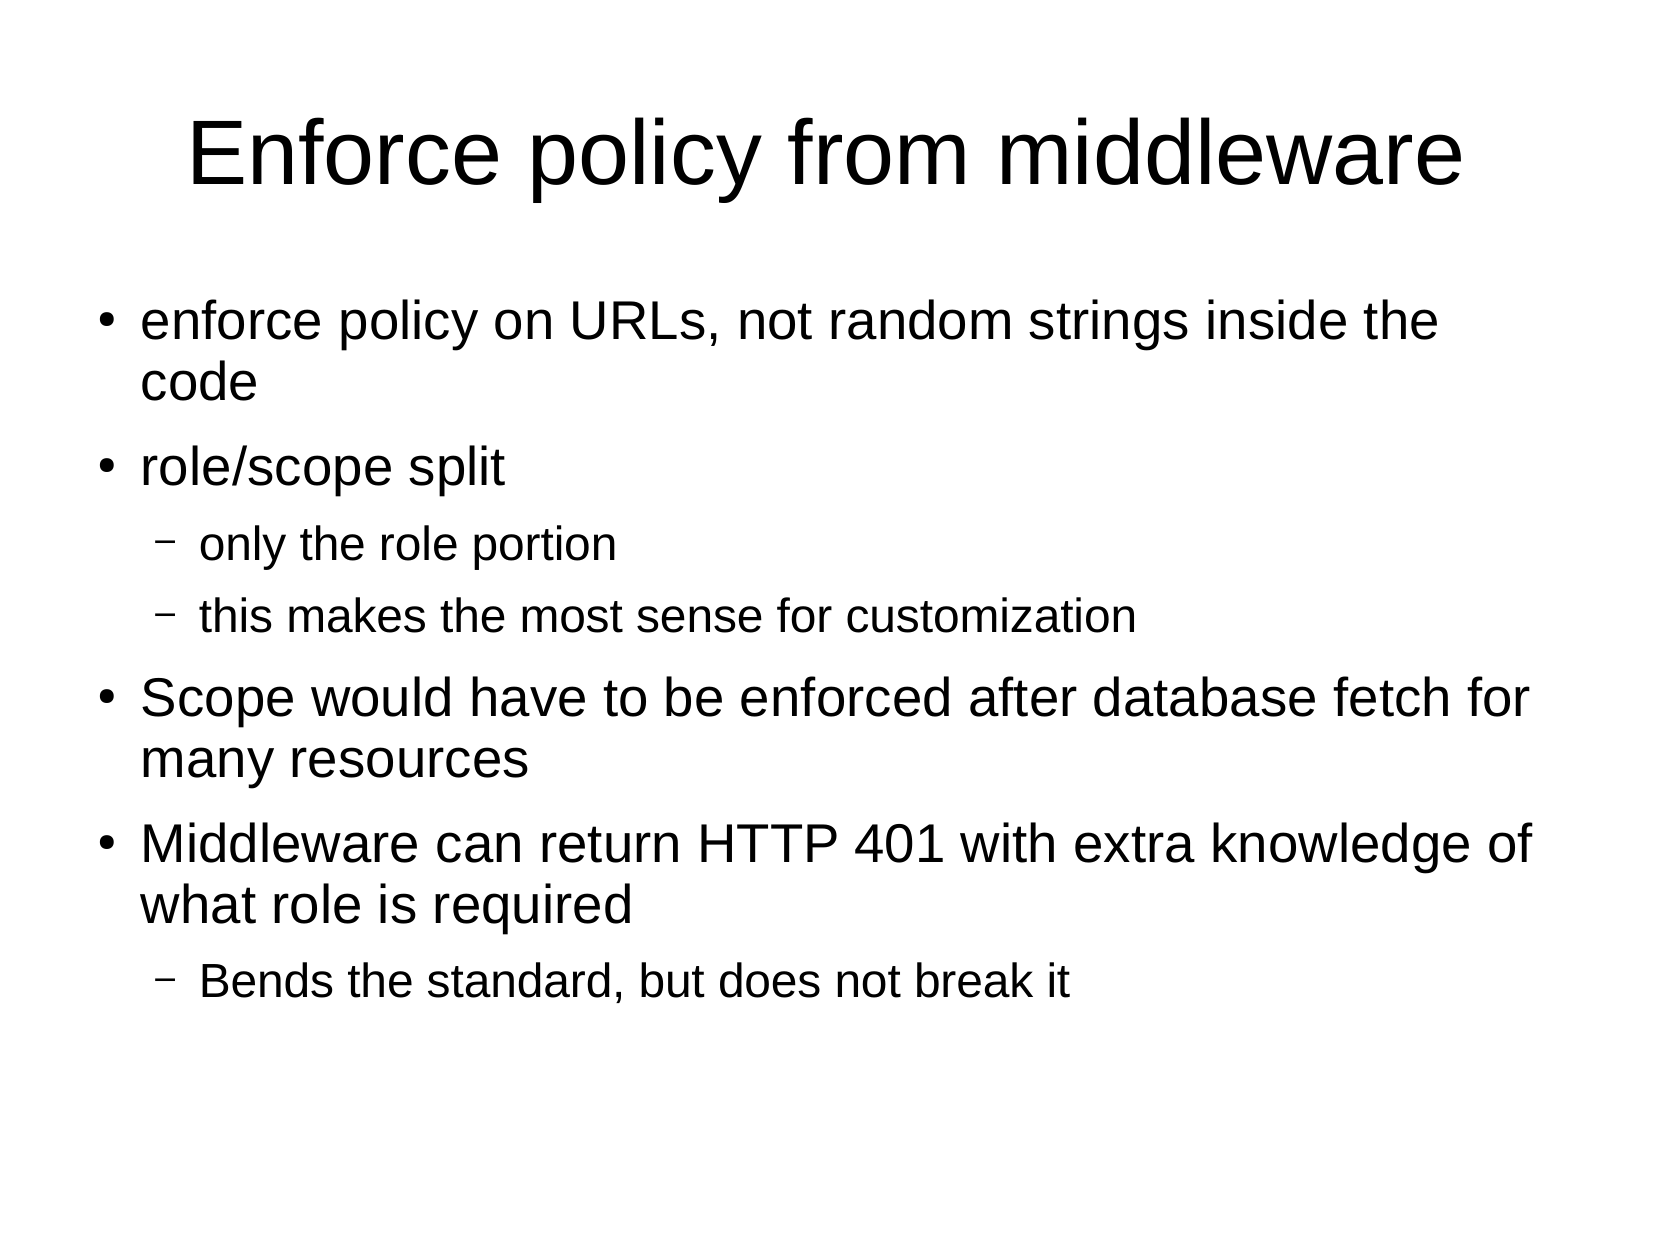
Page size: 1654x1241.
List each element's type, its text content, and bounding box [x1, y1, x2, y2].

title Enforce policy from middleware [82, 49, 1571, 257]
list enforce policy on URLs, not random strings inside the code role/scope split only the role portion this makes the most sense for customization Scope would have to be enforced after database fetch for many resources Middleware can return HTTP 401 with extra knowledge of what role is required Bends the standard, but does not break it [82, 290, 1571, 1010]
